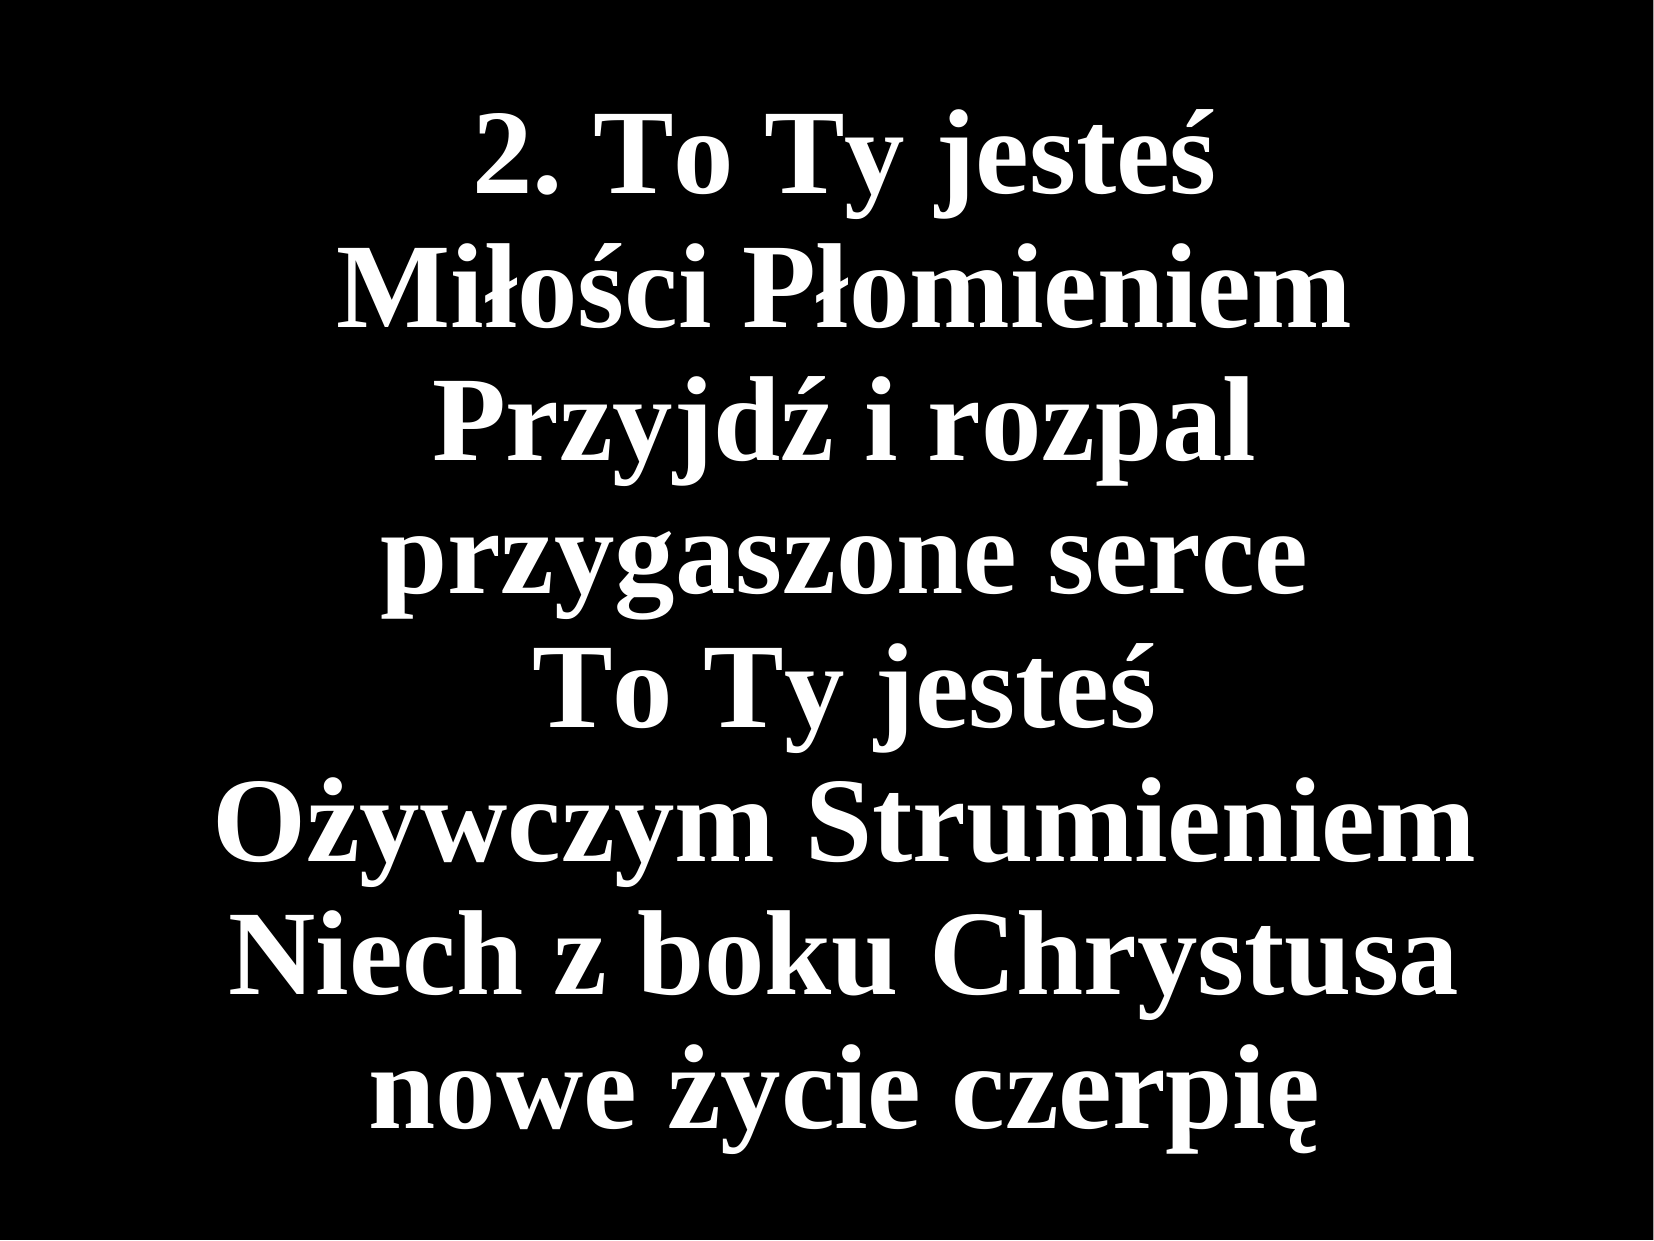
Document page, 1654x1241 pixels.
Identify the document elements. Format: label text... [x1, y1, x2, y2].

subtitle 2. To Ty jesteś Miłości Płomieniem Przyjdź i rozpal przygaszone serce To Ty jesteś Ożywczym Strumieniem Niech z boku Chrystusa nowe życie czerpię [0, 0, 1654, 1241]
